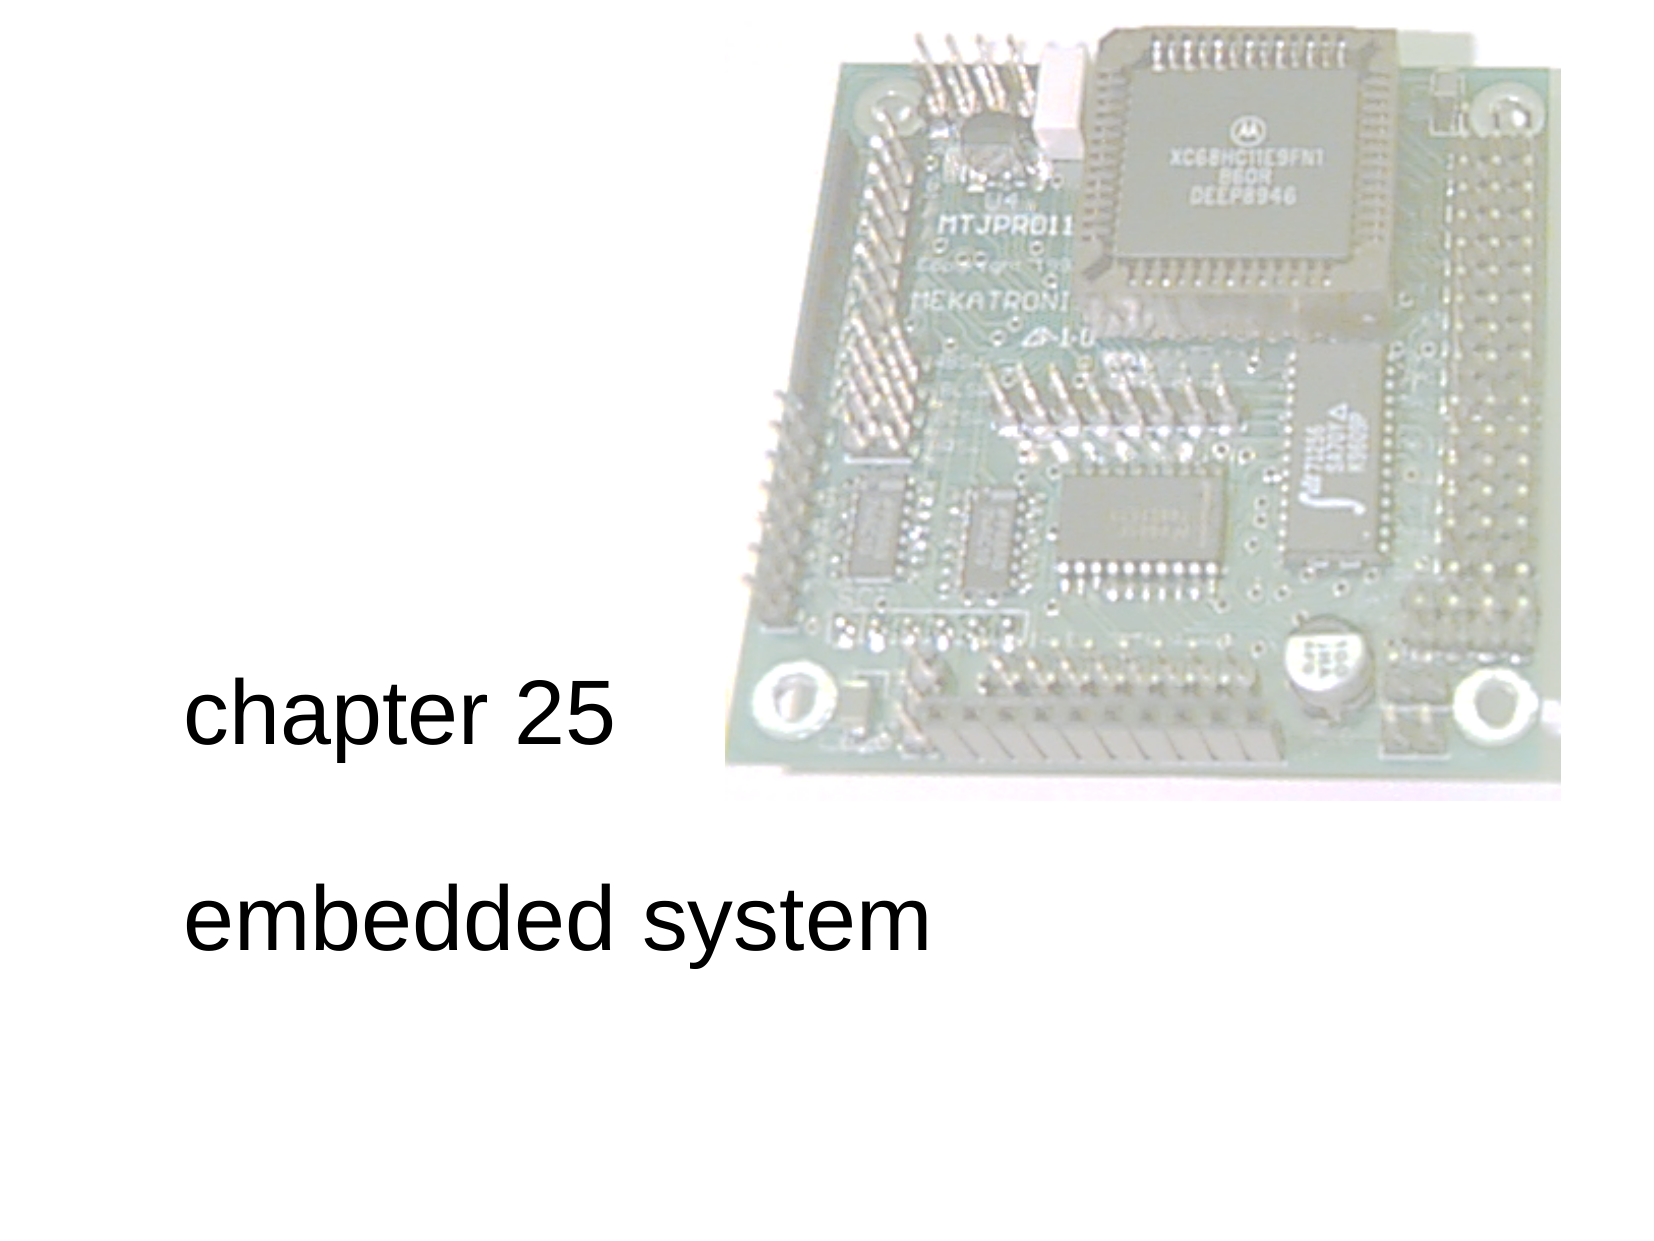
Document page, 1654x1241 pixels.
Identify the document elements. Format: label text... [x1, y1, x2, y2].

subtitle chapter 25 embedded system [183, 456, 1196, 1176]
picture [725, 15, 1561, 801]
